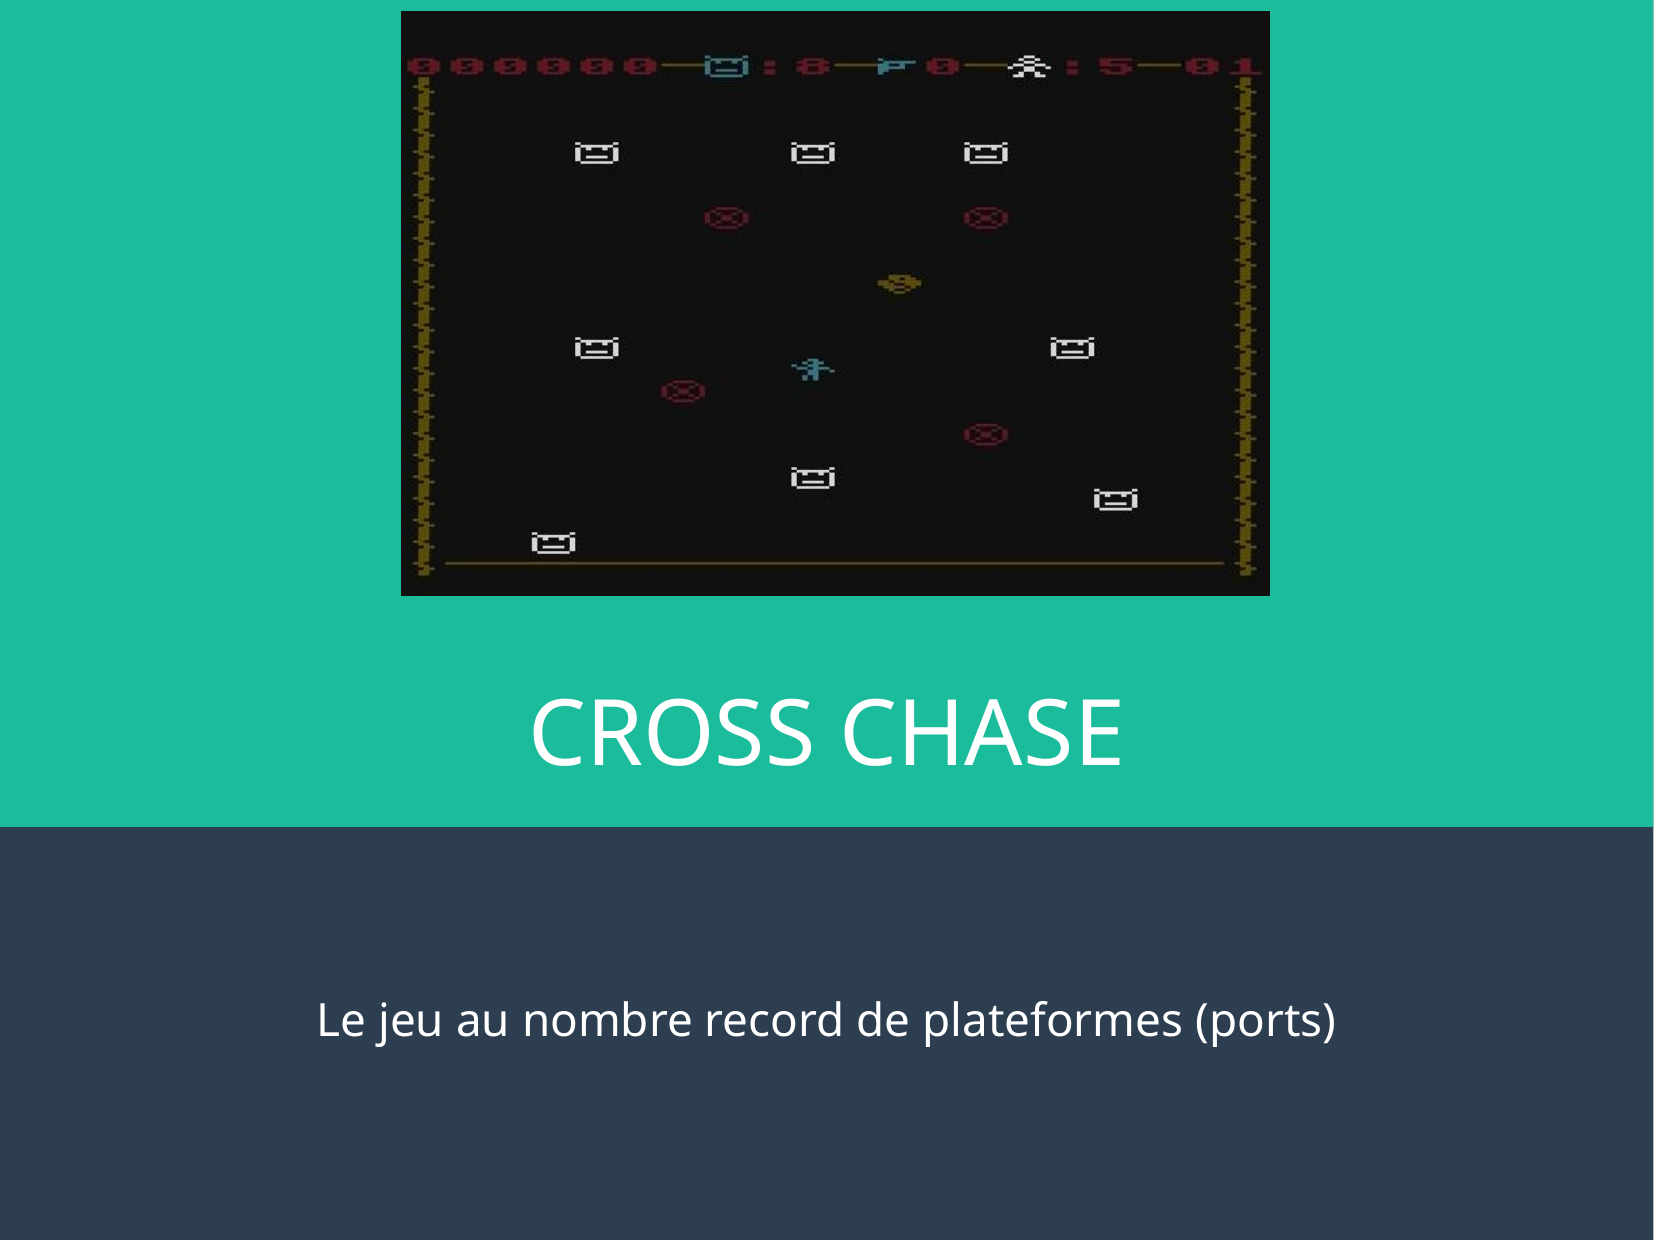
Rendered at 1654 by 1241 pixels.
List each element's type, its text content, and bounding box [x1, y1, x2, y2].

subtitle Le jeu au nombre record de plateformes (ports) [59, 856, 1595, 1182]
title CROSS CHASE [59, 617, 1595, 780]
picture [401, 11, 1270, 596]
